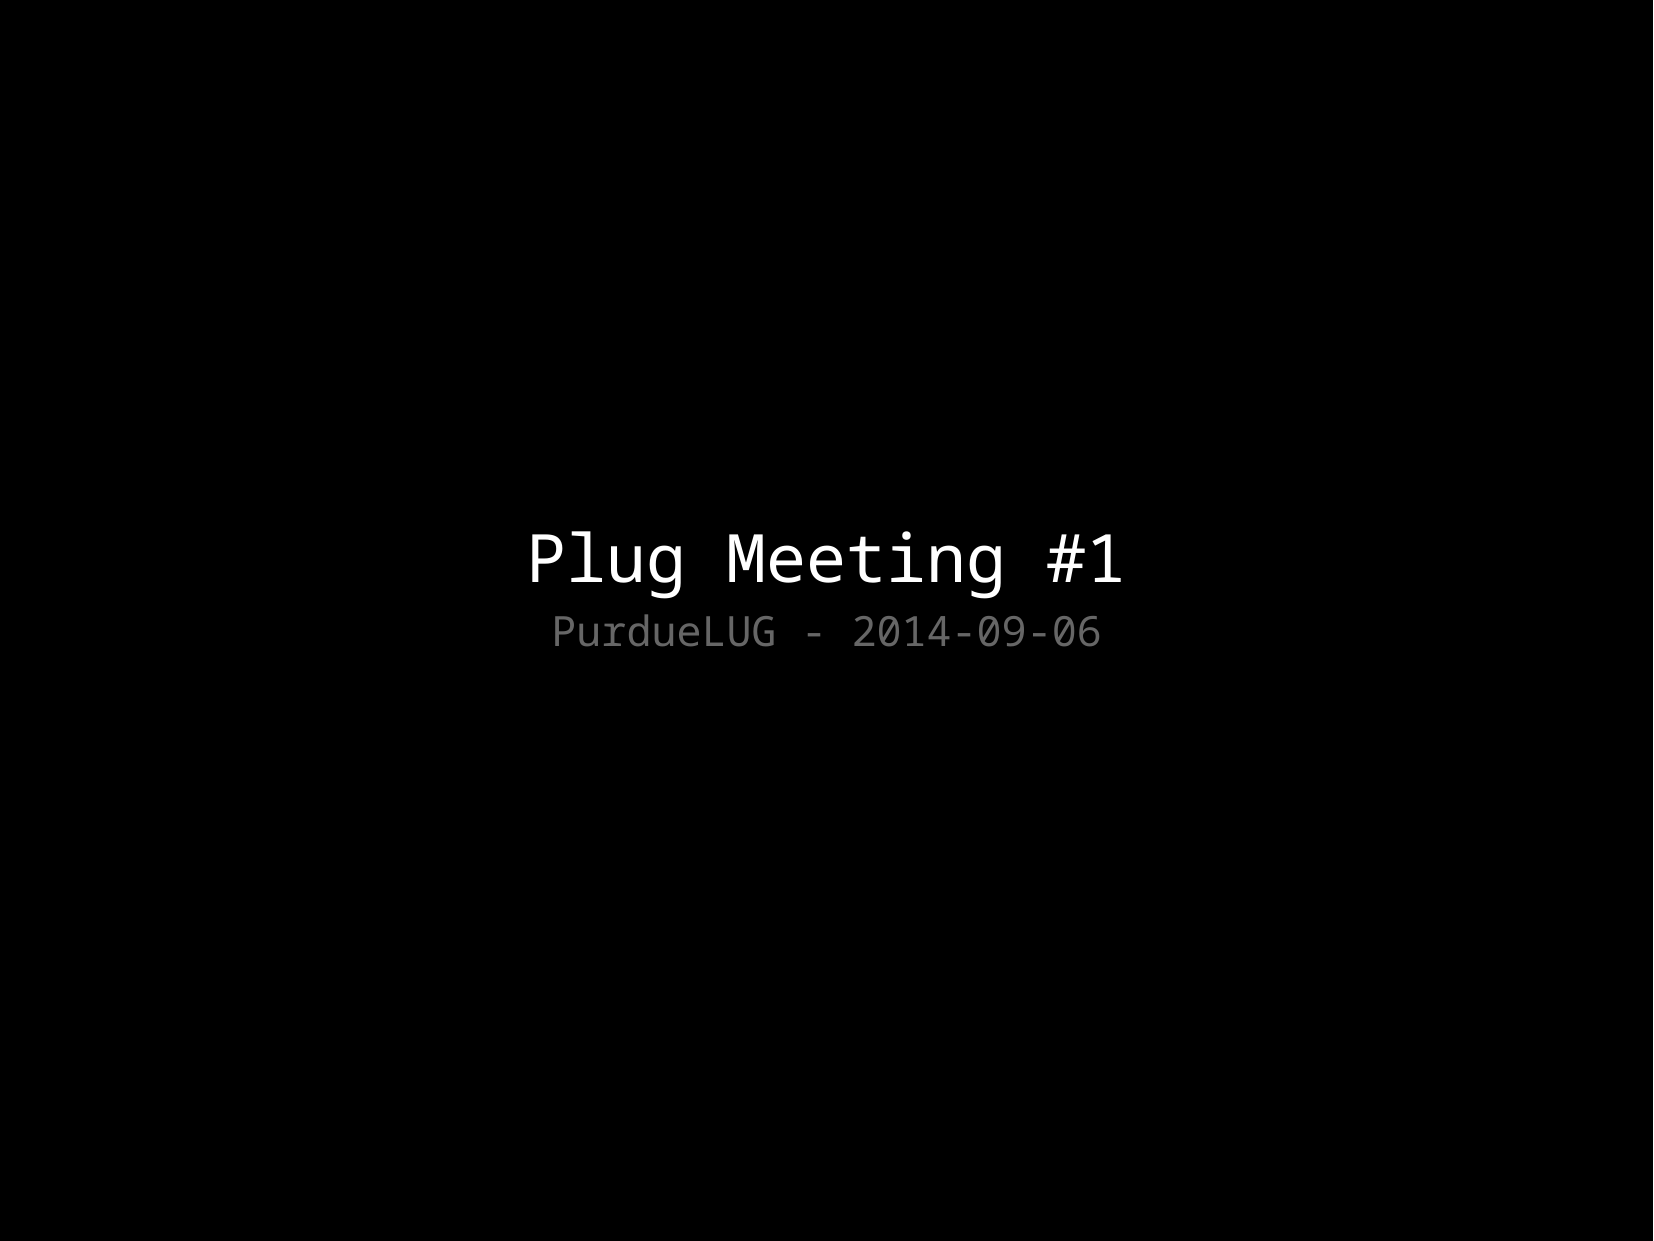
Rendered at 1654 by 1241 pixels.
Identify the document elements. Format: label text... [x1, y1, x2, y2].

subtitle Plug Meeting #1 PurdueLUG - 2014-09-06 [82, 225, 1571, 945]
